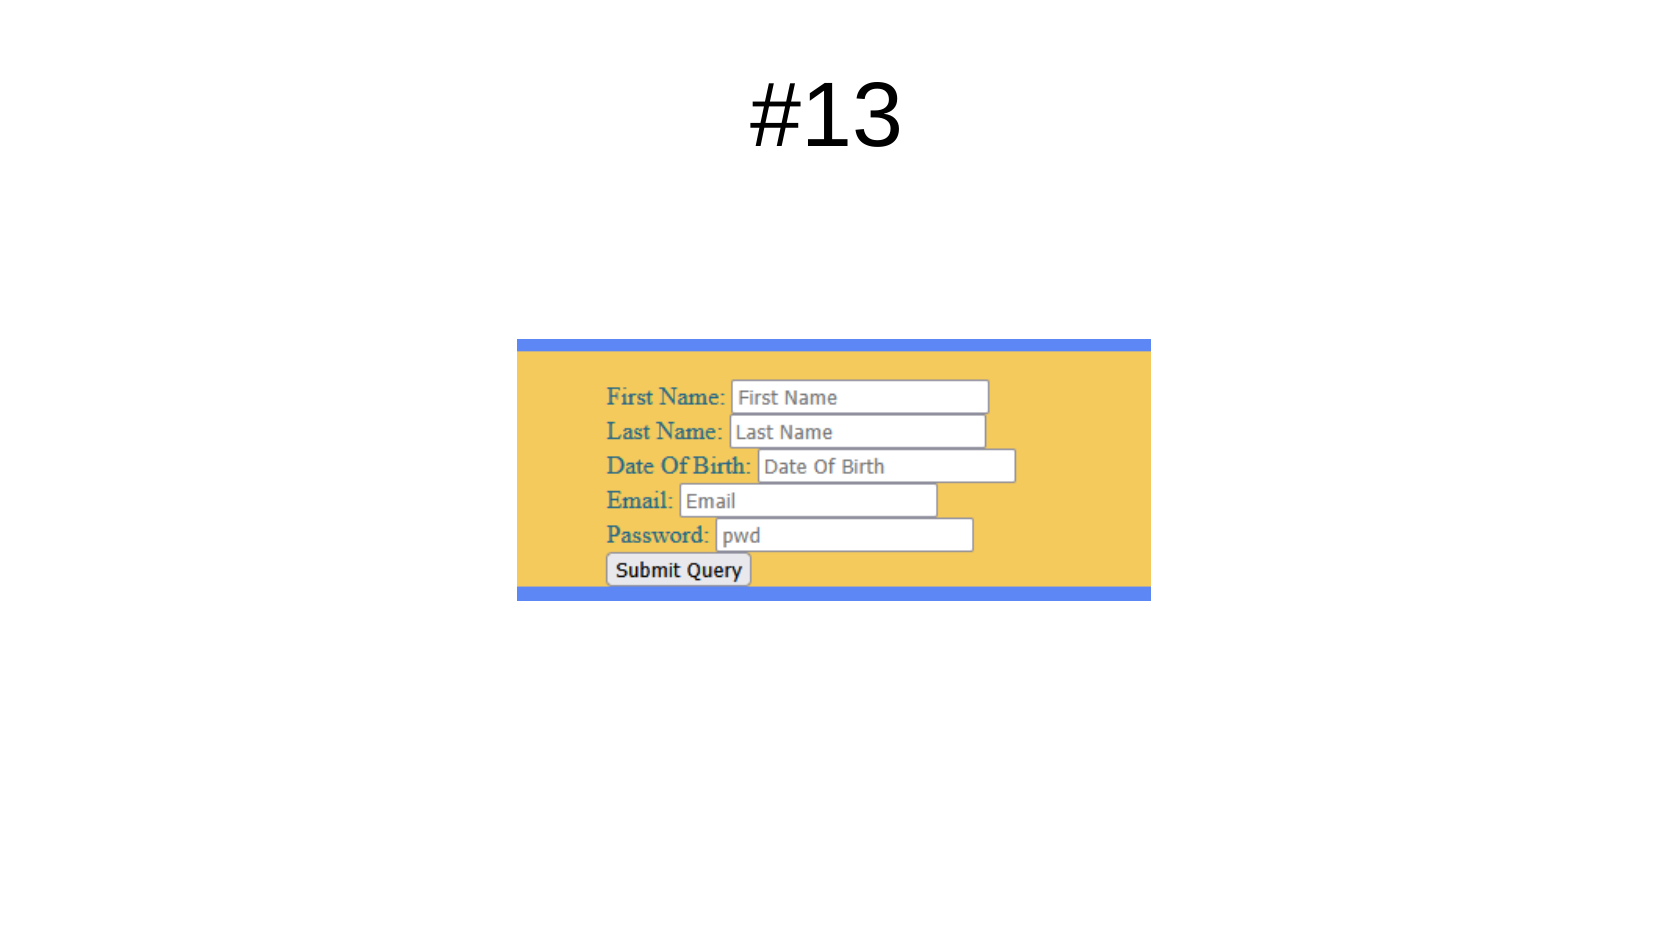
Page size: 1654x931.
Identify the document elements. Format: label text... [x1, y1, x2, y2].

picture [517, 339, 1151, 601]
title #13 [82, 37, 1571, 193]
